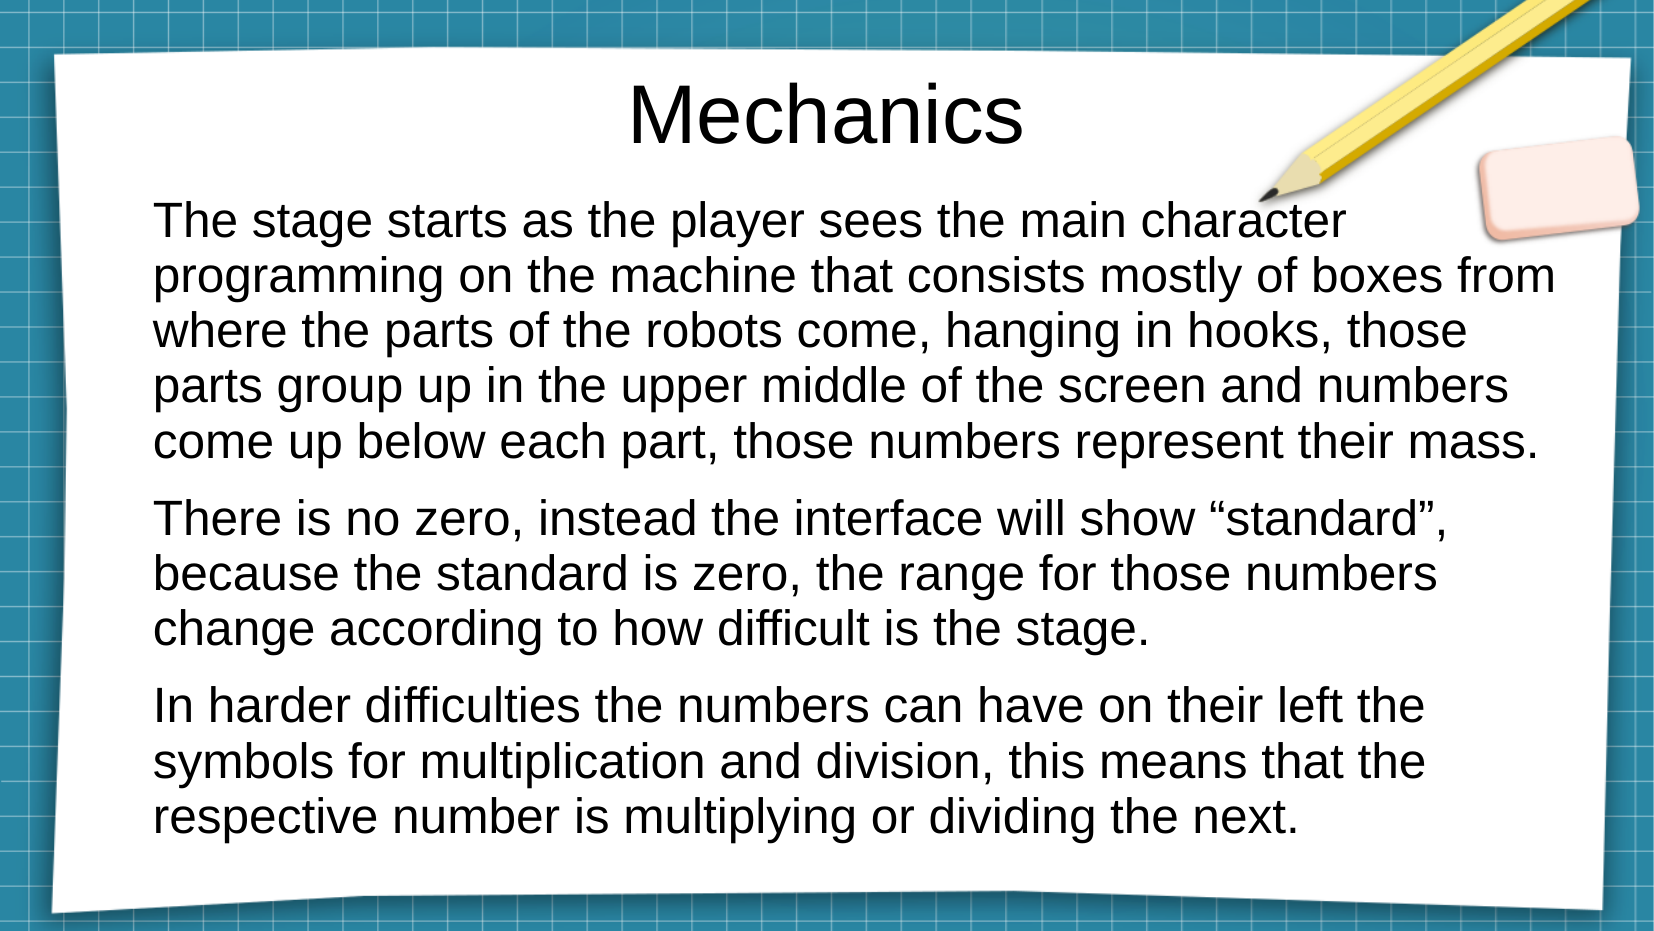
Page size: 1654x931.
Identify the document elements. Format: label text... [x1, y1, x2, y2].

list The stage starts as the player sees the main character programming on the machine that consists mostly of boxes from where the parts of the robots come, hanging in hooks, those parts group up in the upper middle of the screen and numbers come up below each part, those numbers represent their mass. There is no zero, instead the interface will show “standard”, because the standard is zero, the range for those numbers change according to how difficult is the stage. In harder difficulties the numbers can have on their left the symbols for multiplication and division, this means that the respective number is multiplying or dividing the next. [82, 192, 1571, 857]
picture [0, 0, 1654, 931]
title Mechanics [82, 37, 1571, 192]
